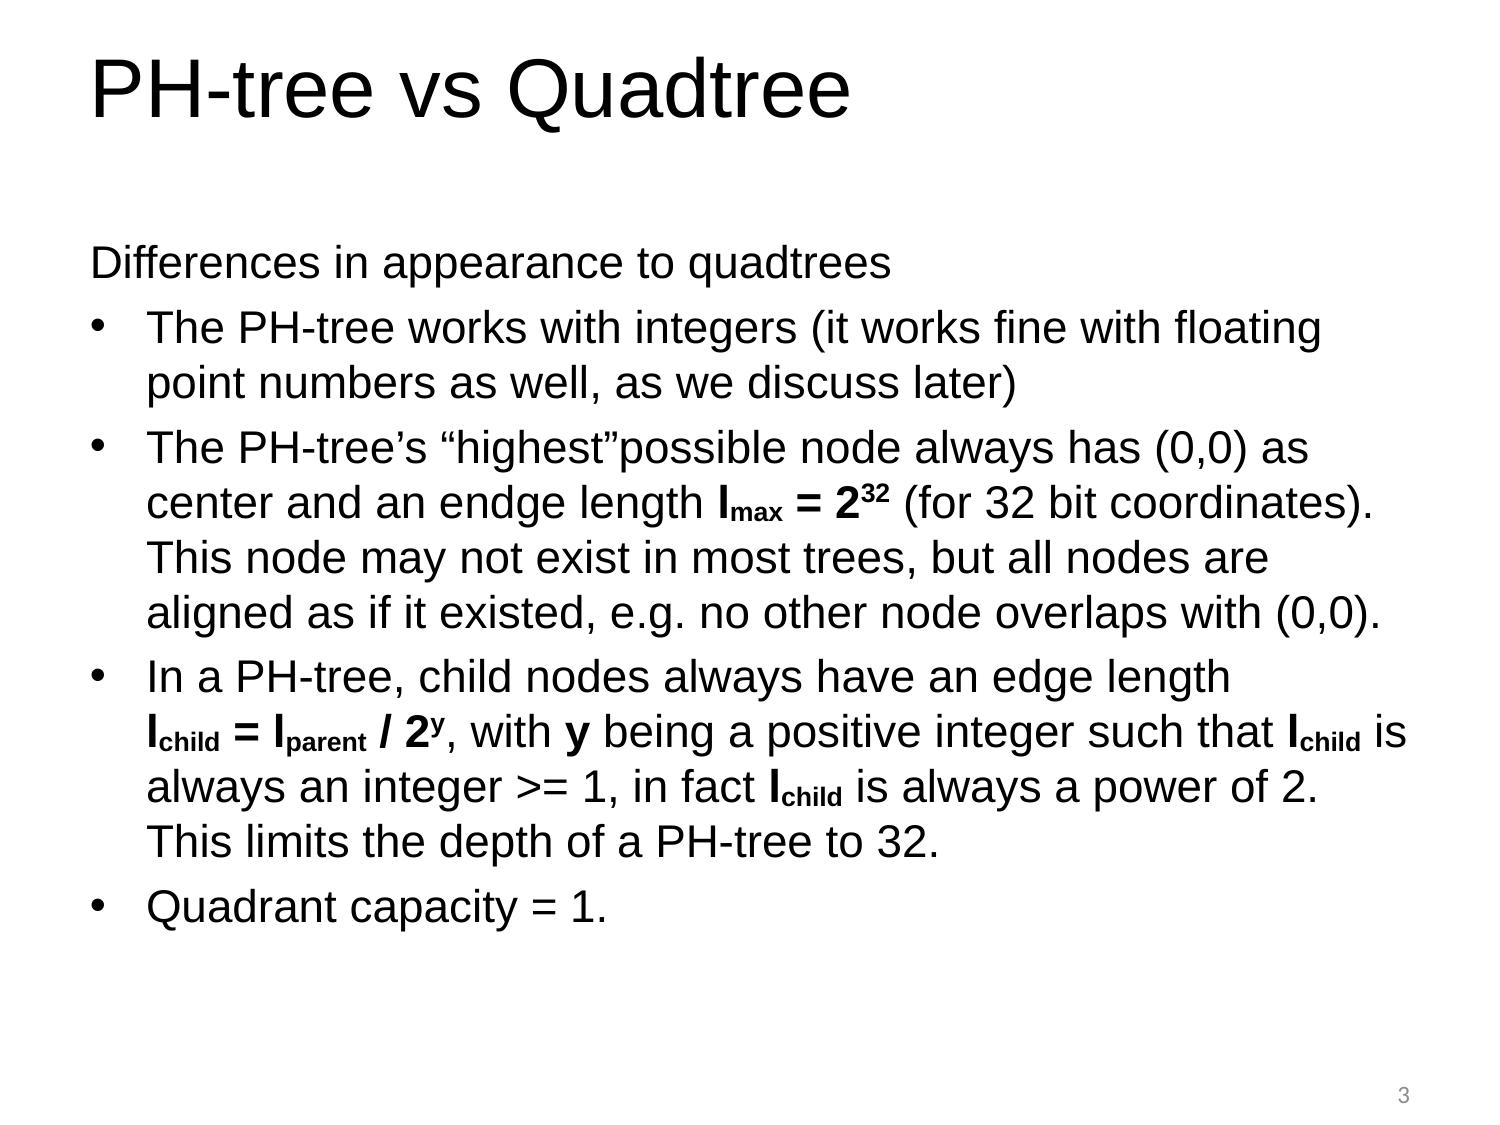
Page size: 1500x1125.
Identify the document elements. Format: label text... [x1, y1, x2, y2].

text_box <number> [1074, 1079, 1425, 1107]
text_box PH-tree vs Quadtree [75, 12, 1425, 155]
text_box Differences in appearance to quadtrees The PH-tree works with integers (it works fine with floating point numbers as well, as we discuss later) The PH-tree’s “highest”possible node always has (0,0) as center and an endge length lmax = 232 (for 32 bit coordinates). This node may not exist in most trees, but all nodes are aligned as if it existed, e.g. no other node overlaps with (0,0). In a PH-tree, child nodes always have an edge length lchild = lparent / 2y, with y being a positive integer such that lchild is always an integer >= 1, in fact lchild is always a power of 2. This limits the depth of a PH-tree to 32. Quadrant capacity = 1. [75, 224, 1425, 1038]
